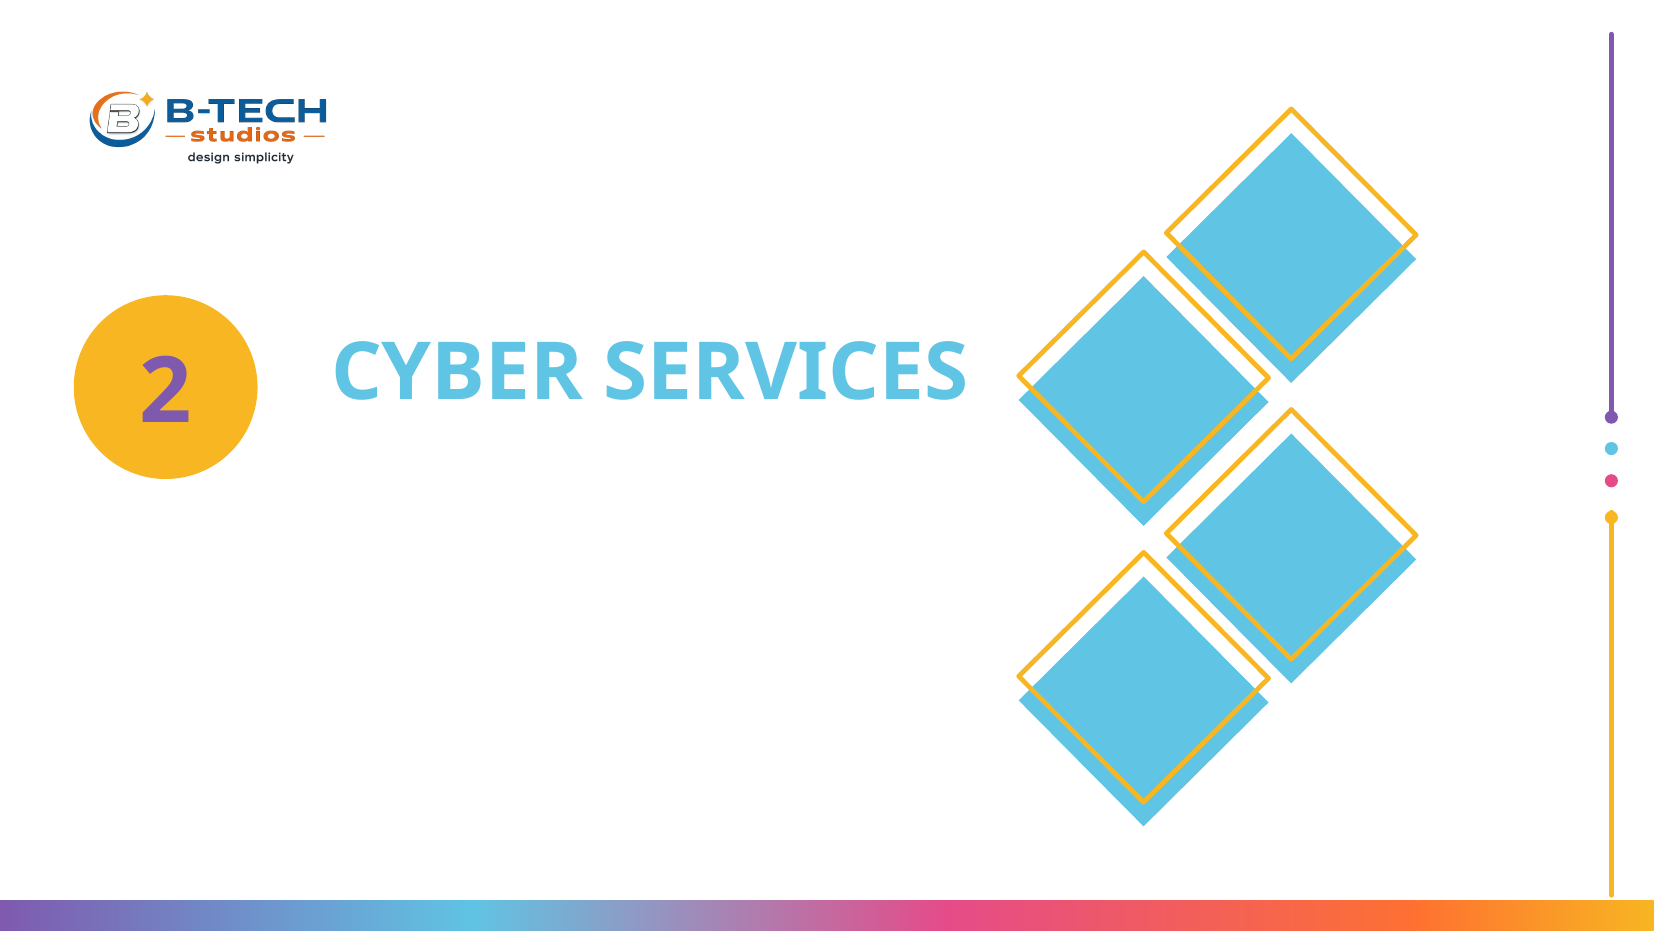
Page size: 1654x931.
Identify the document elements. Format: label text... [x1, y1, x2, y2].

text_box 2 [73, 295, 258, 479]
title CYBER SERVICES [295, 280, 1004, 458]
picture [0, 0, 442, 281]
